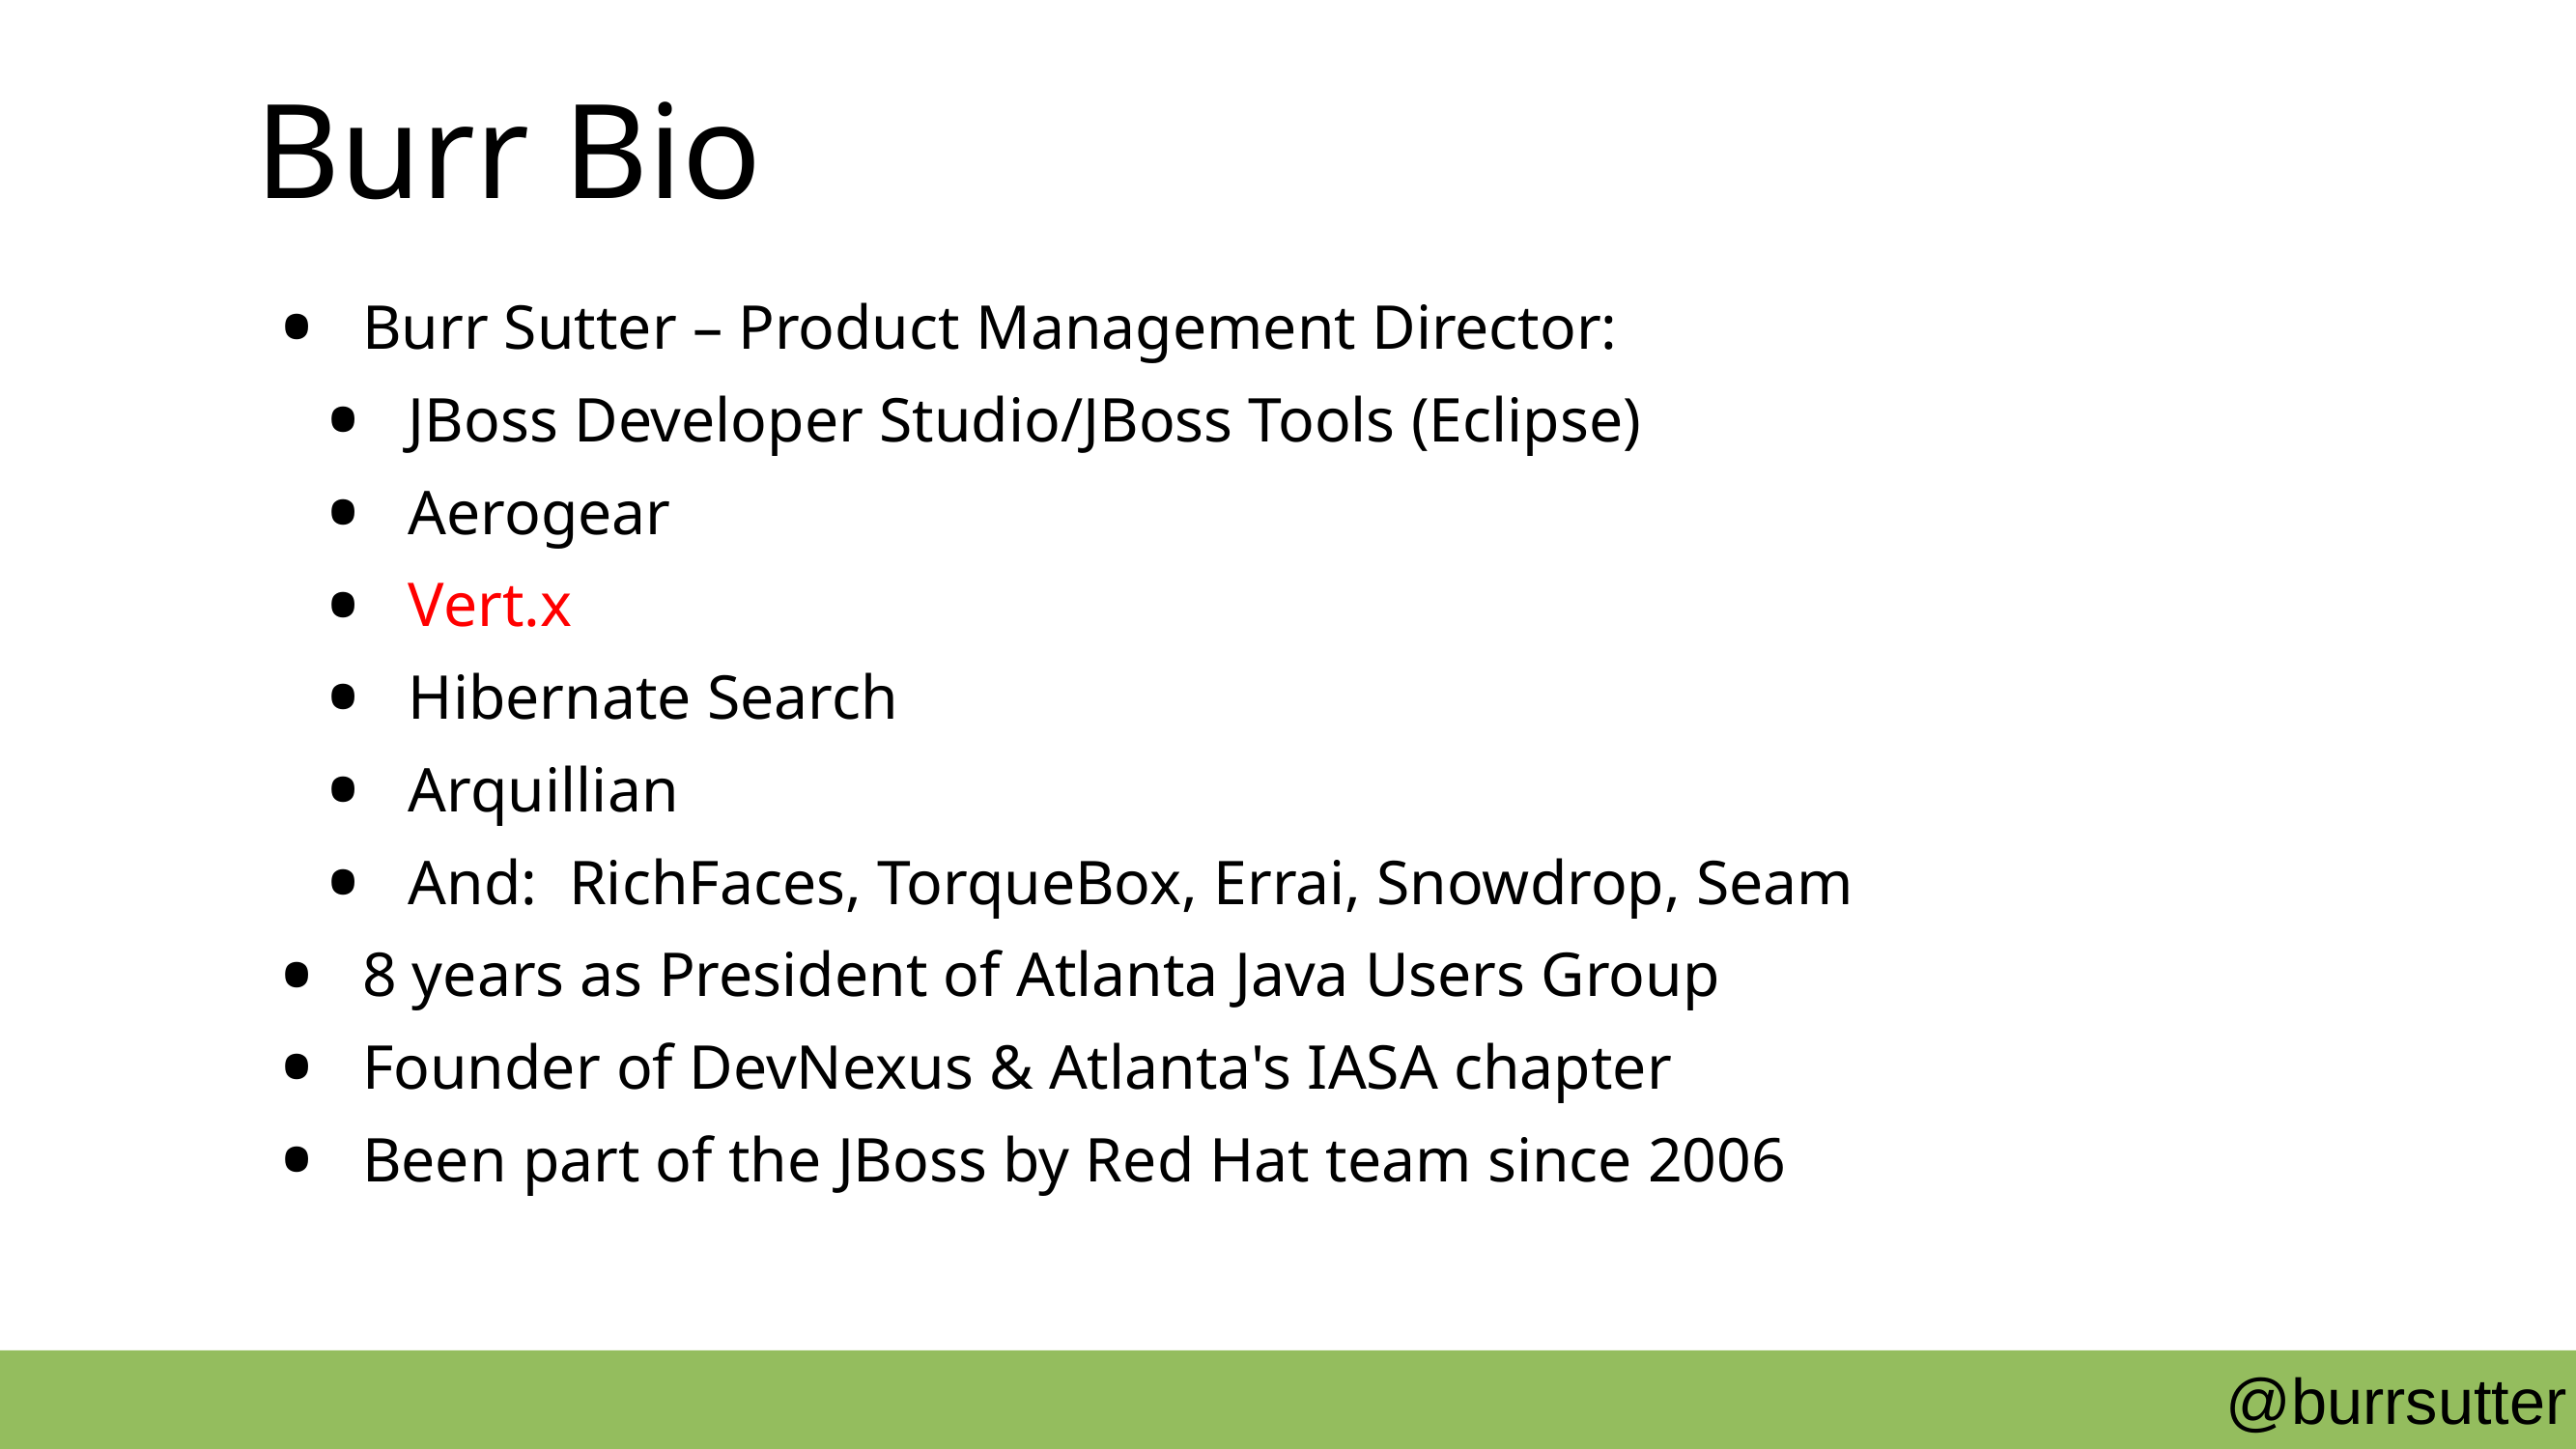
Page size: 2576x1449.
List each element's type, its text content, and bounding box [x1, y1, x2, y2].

list Burr Sutter – Product Management Director: JBoss Developer Studio/JBoss Tools (Eclipse) Aerogear Vert.x Hibernate Search Arquillian And: RichFaces, TorqueBox, Errai, Snowdrop, Seam 8 years as President of Atlanta Java Users Group Founder of DevNexus & Atlanta's IASA chapter Been part of the JBoss by Red Hat team since 2006 [251, 289, 2526, 1310]
title Burr Bio [247, 18, 2522, 273]
